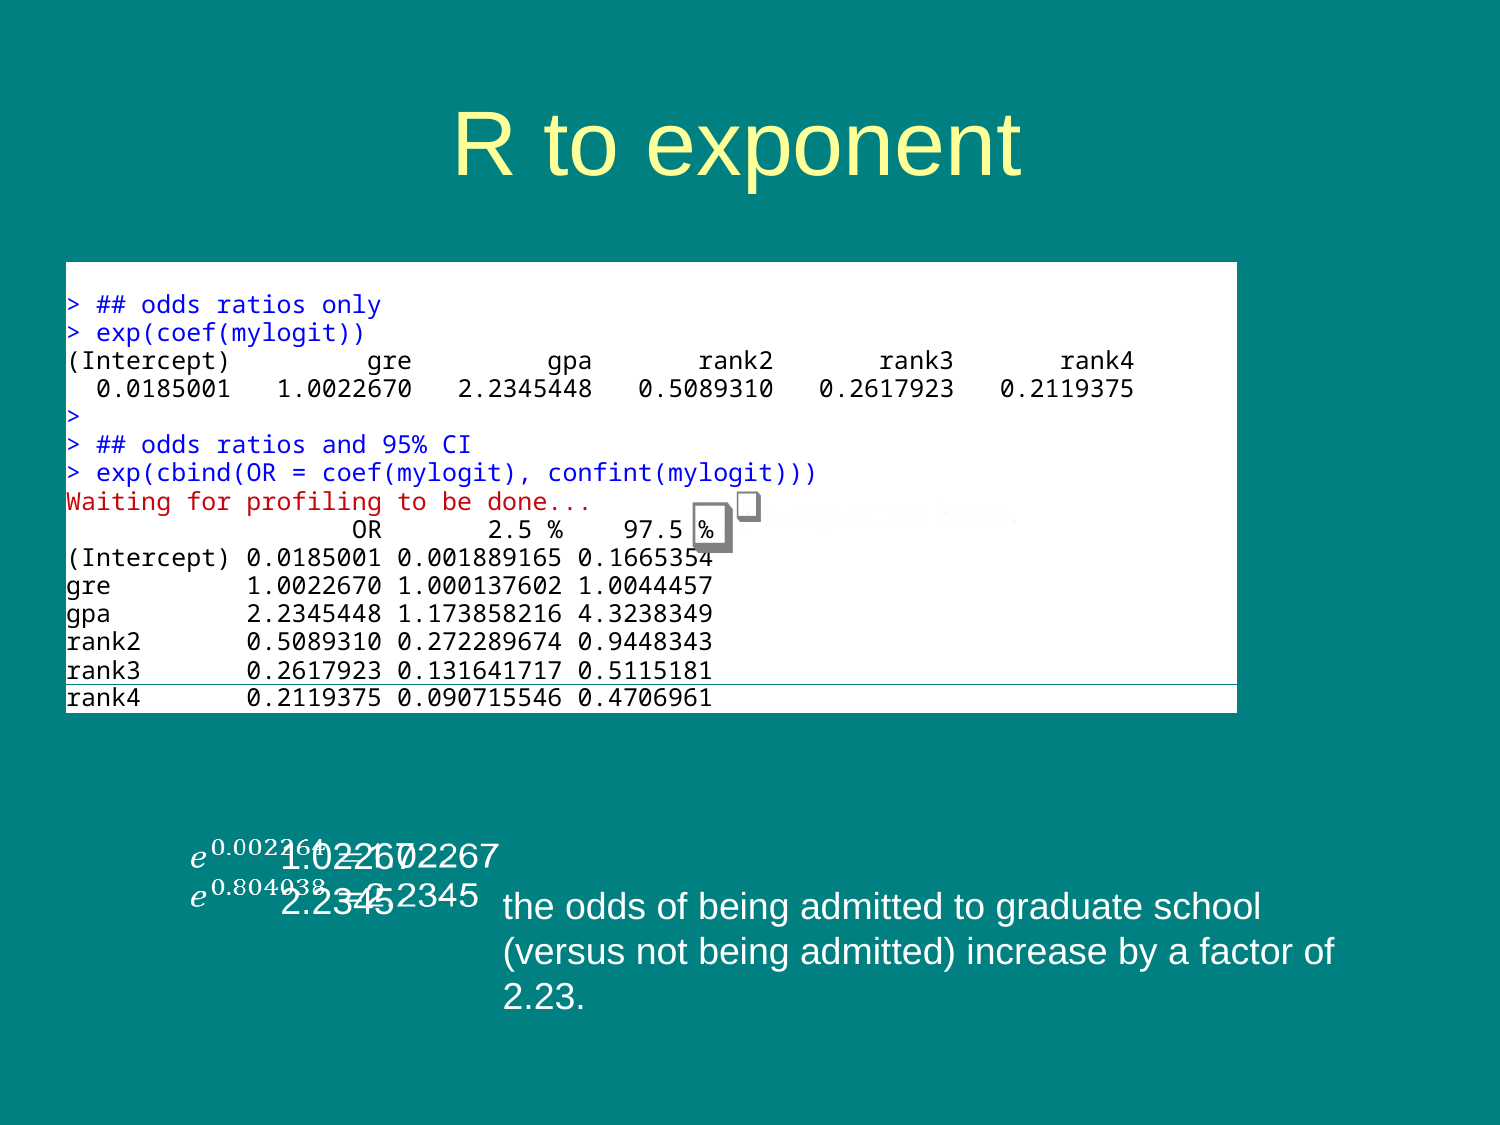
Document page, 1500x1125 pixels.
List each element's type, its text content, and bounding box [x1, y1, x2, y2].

picture [65, 262, 1238, 777]
text_box the odds of being admitted to graduate school (versus not being admitted) increase by a factor of 2.23. [488, 874, 1388, 1025]
text_box [174, 825, 522, 935]
text_box [675, 487, 1040, 559]
title R to exponent [75, 45, 1425, 233]
